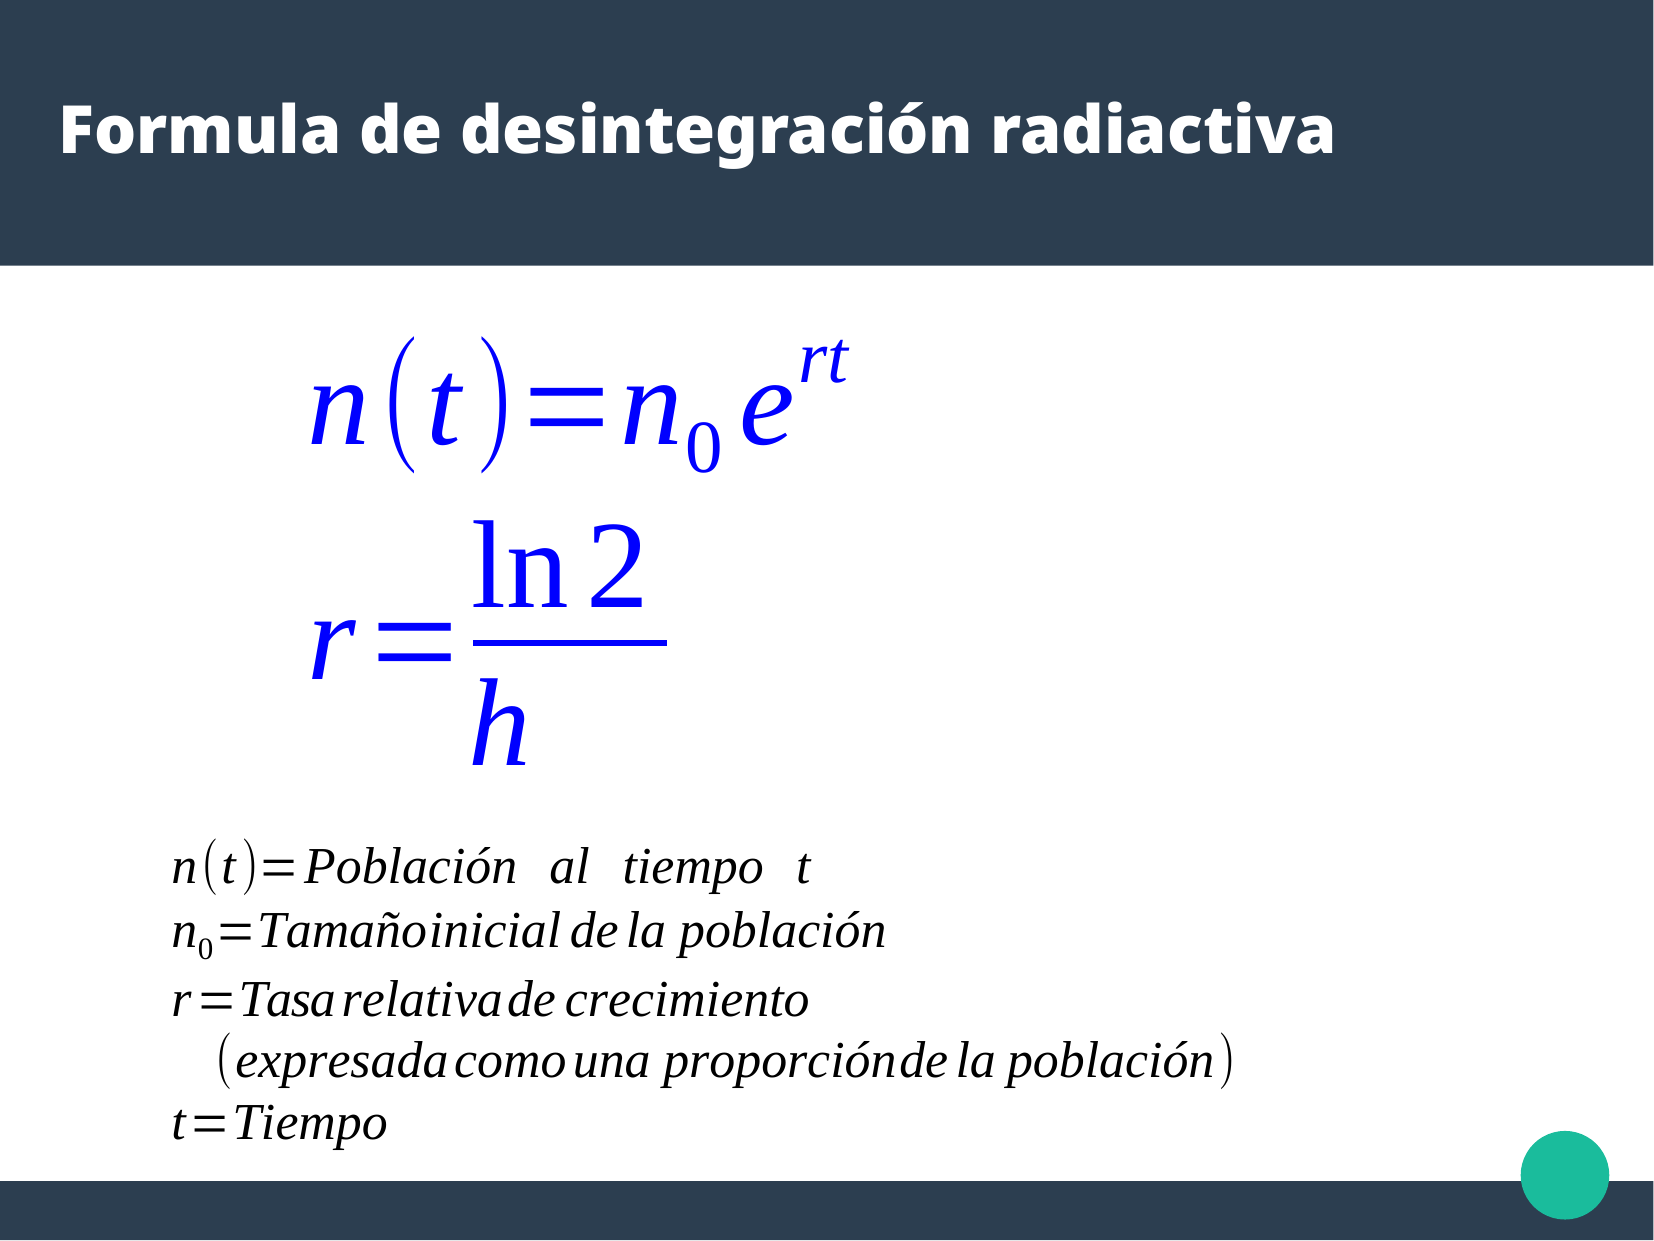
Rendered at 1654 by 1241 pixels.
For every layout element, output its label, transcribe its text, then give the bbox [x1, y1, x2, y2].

title Formula de desintegración radiactiva [59, 49, 1595, 207]
chart [300, 315, 860, 792]
subtitle [59, 324, 1595, 1152]
chart [165, 836, 1242, 1152]
